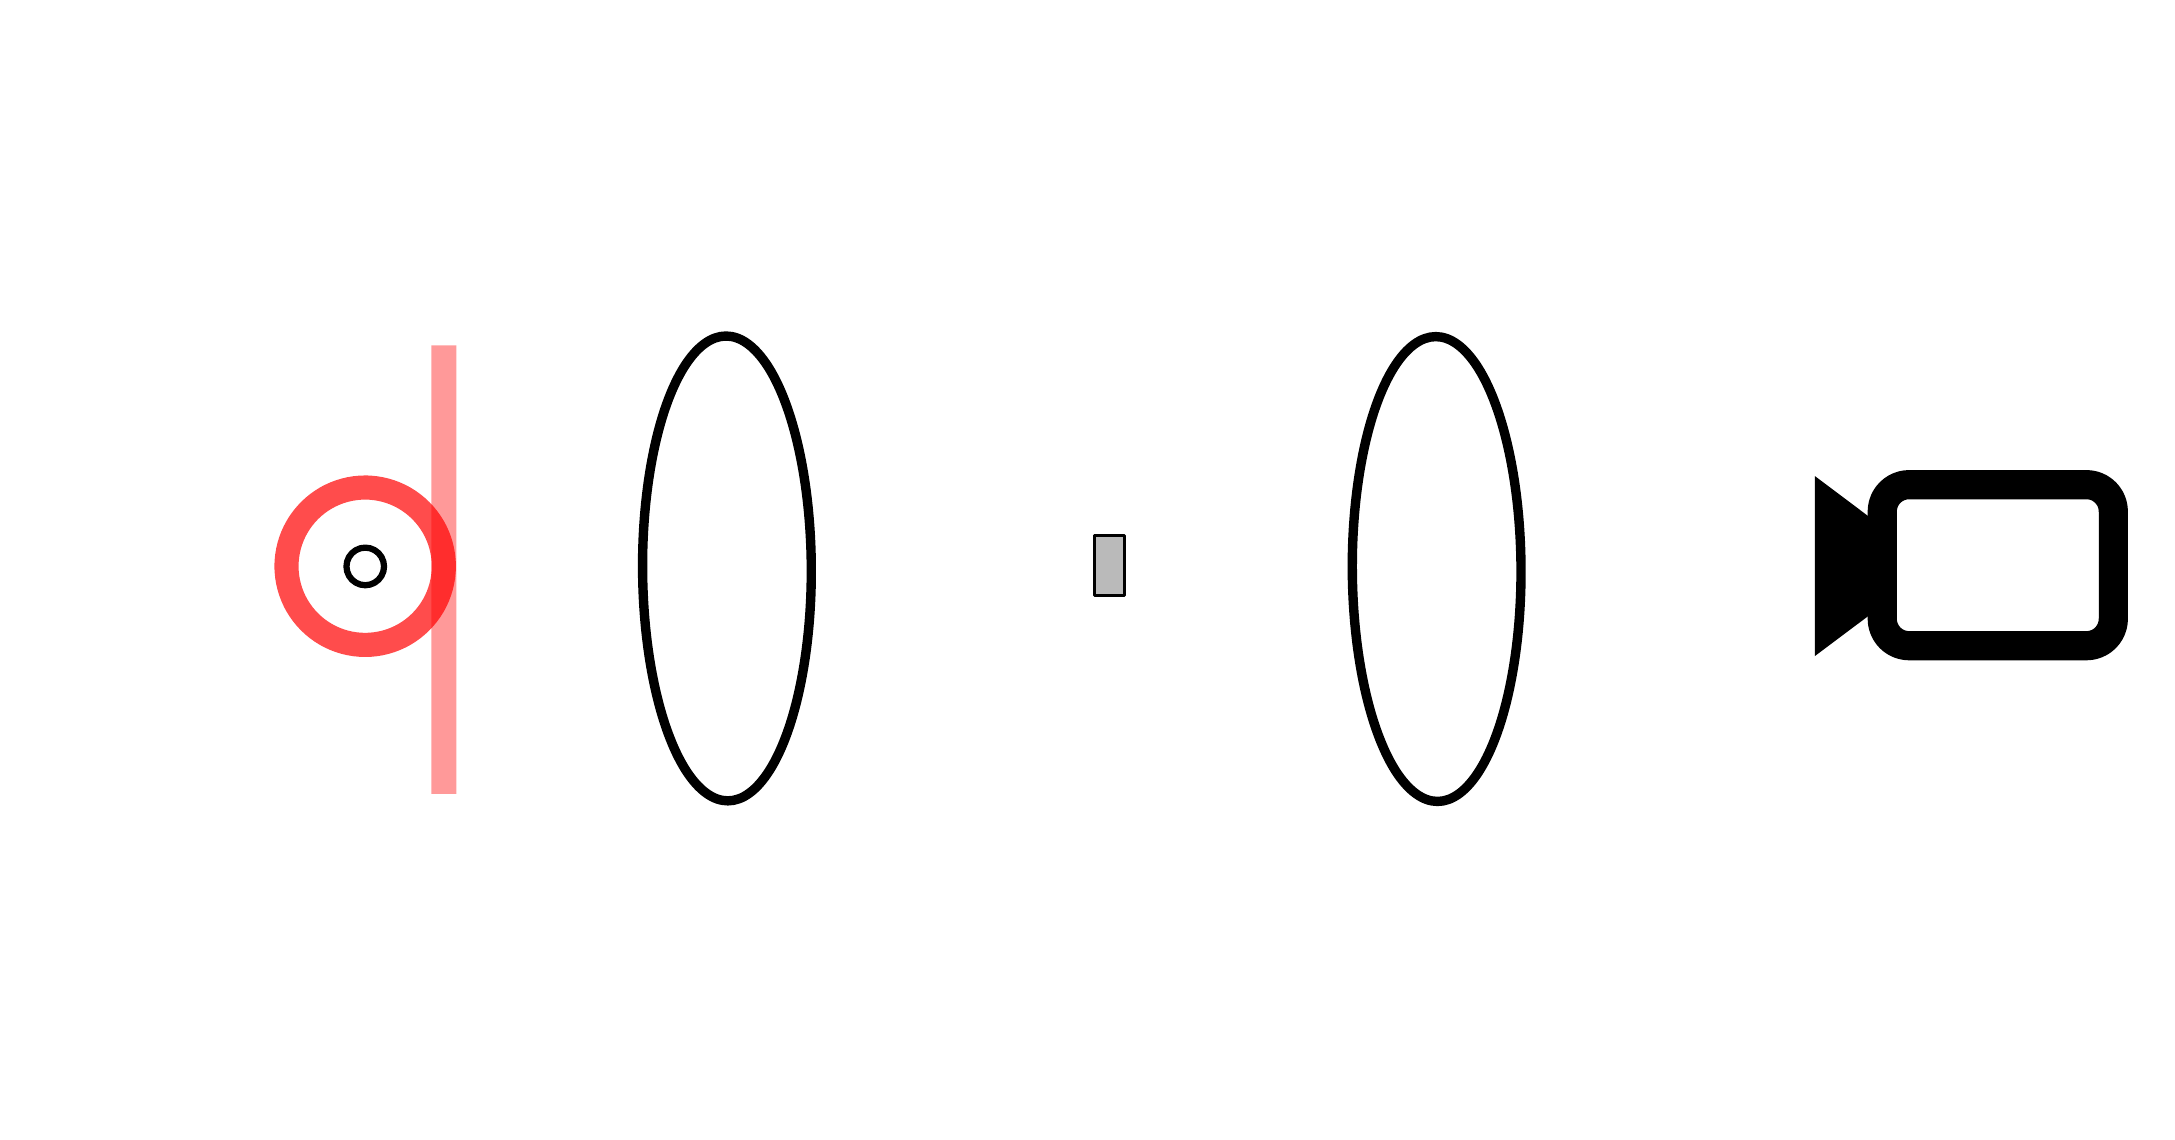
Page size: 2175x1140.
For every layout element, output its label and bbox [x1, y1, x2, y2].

text_box [1352, 336, 1522, 802]
text_box [1814, 476, 1875, 657]
text_box [1094, 535, 1125, 596]
text_box [642, 336, 812, 801]
text_box [1882, 484, 2114, 646]
text_box [274, 475, 456, 657]
